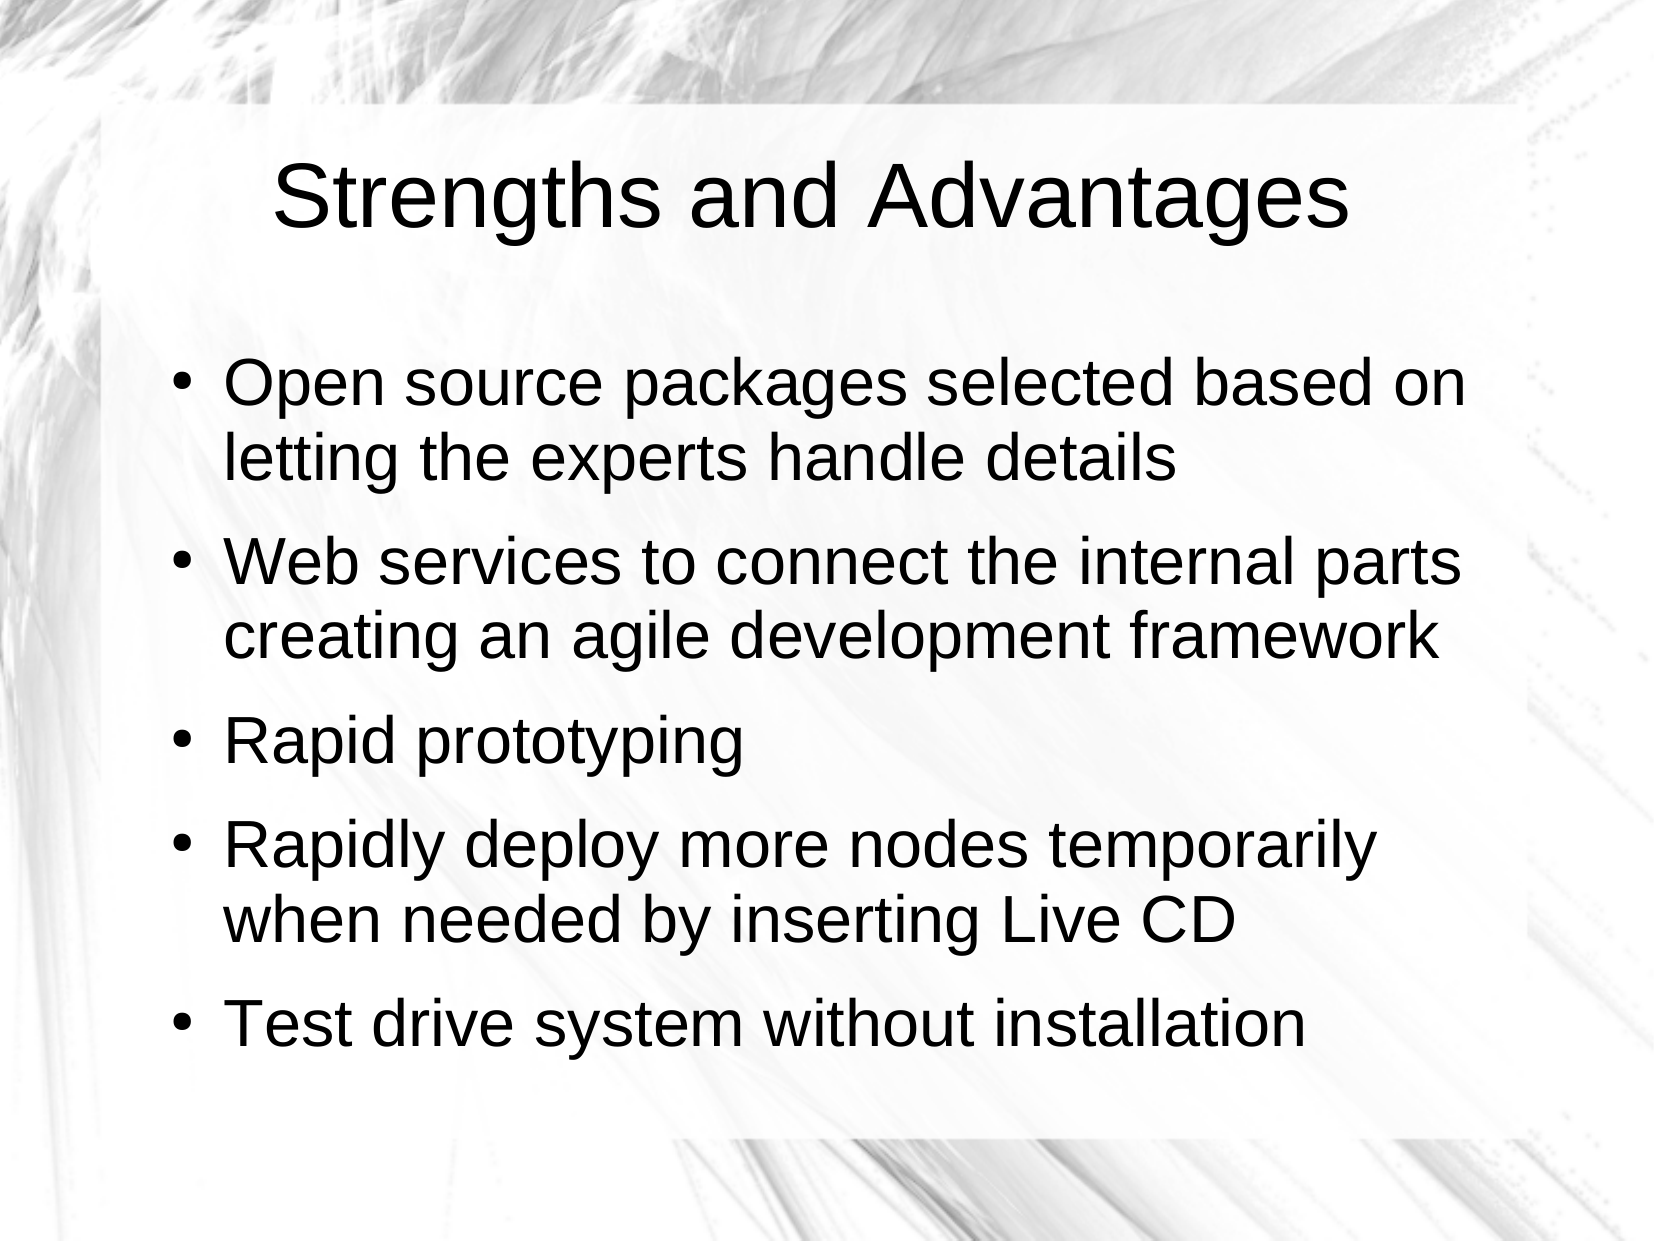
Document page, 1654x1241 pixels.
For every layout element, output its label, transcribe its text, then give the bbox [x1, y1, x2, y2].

title Strengths and Advantages [118, 112, 1506, 281]
picture [0, 0, 1654, 1241]
list Open source packages selected based on letting the experts handle details Web services to connect the internal parts creating an agile development framework Rapid prototyping Rapidly deploy more nodes temporarily when needed by inserting Live CD Test drive system without installation [152, 344, 1538, 1127]
